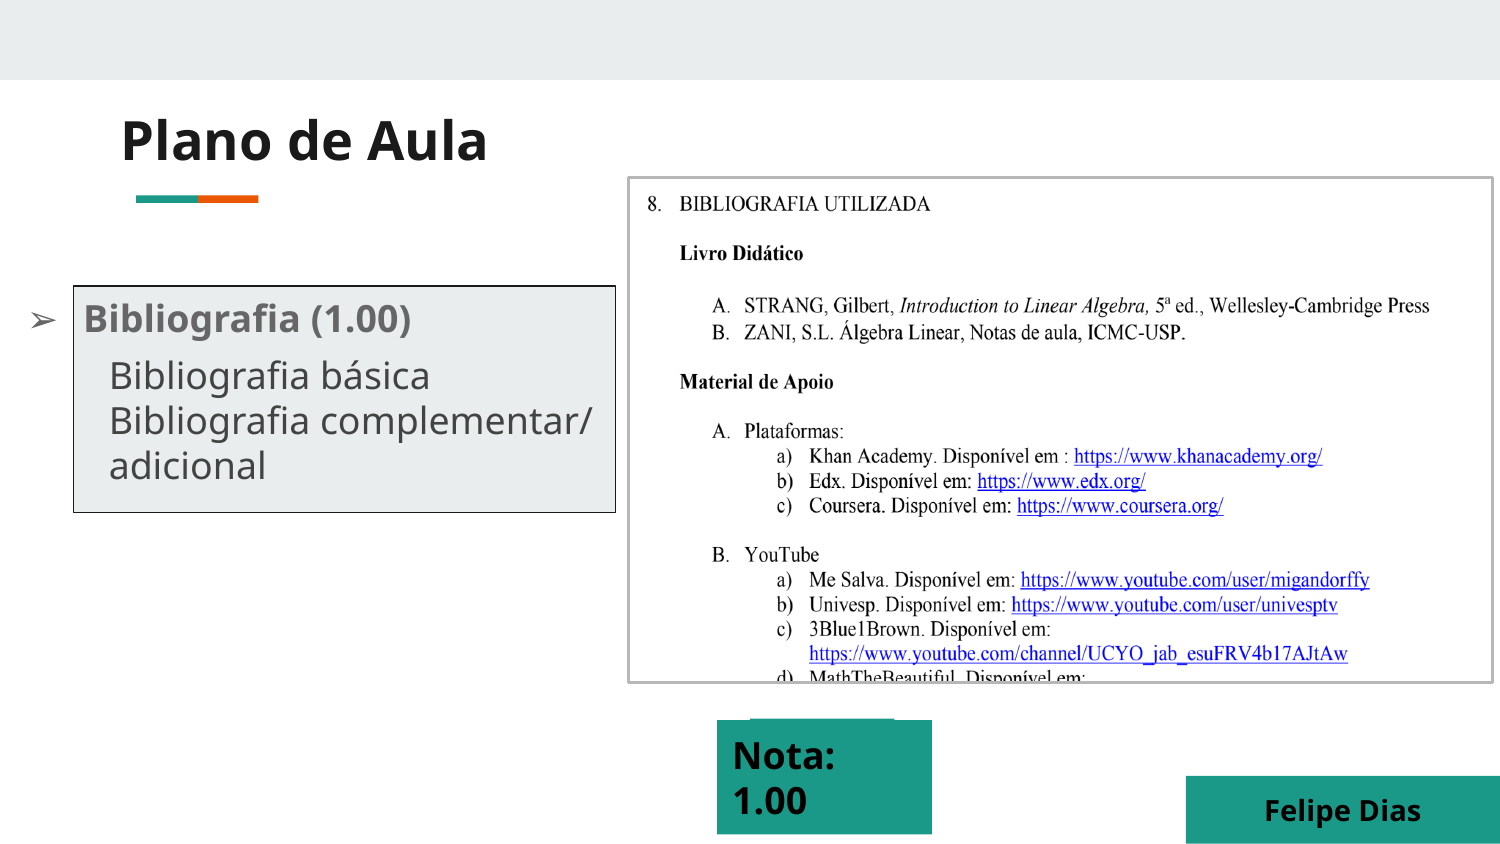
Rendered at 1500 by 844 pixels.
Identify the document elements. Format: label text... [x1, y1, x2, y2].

list Bibliografia (1.00) [0, 280, 575, 529]
text_box Nota: 1.00 [717, 720, 932, 835]
title Plano de Aula [105, 91, 1367, 180]
picture [629, 179, 1491, 681]
text_box Felipe Dias [1185, 775, 1500, 844]
text_box Bibliografia básica Bibliografia complementar/ adicional [93, 407, 616, 566]
text_box [575, 285, 616, 407]
